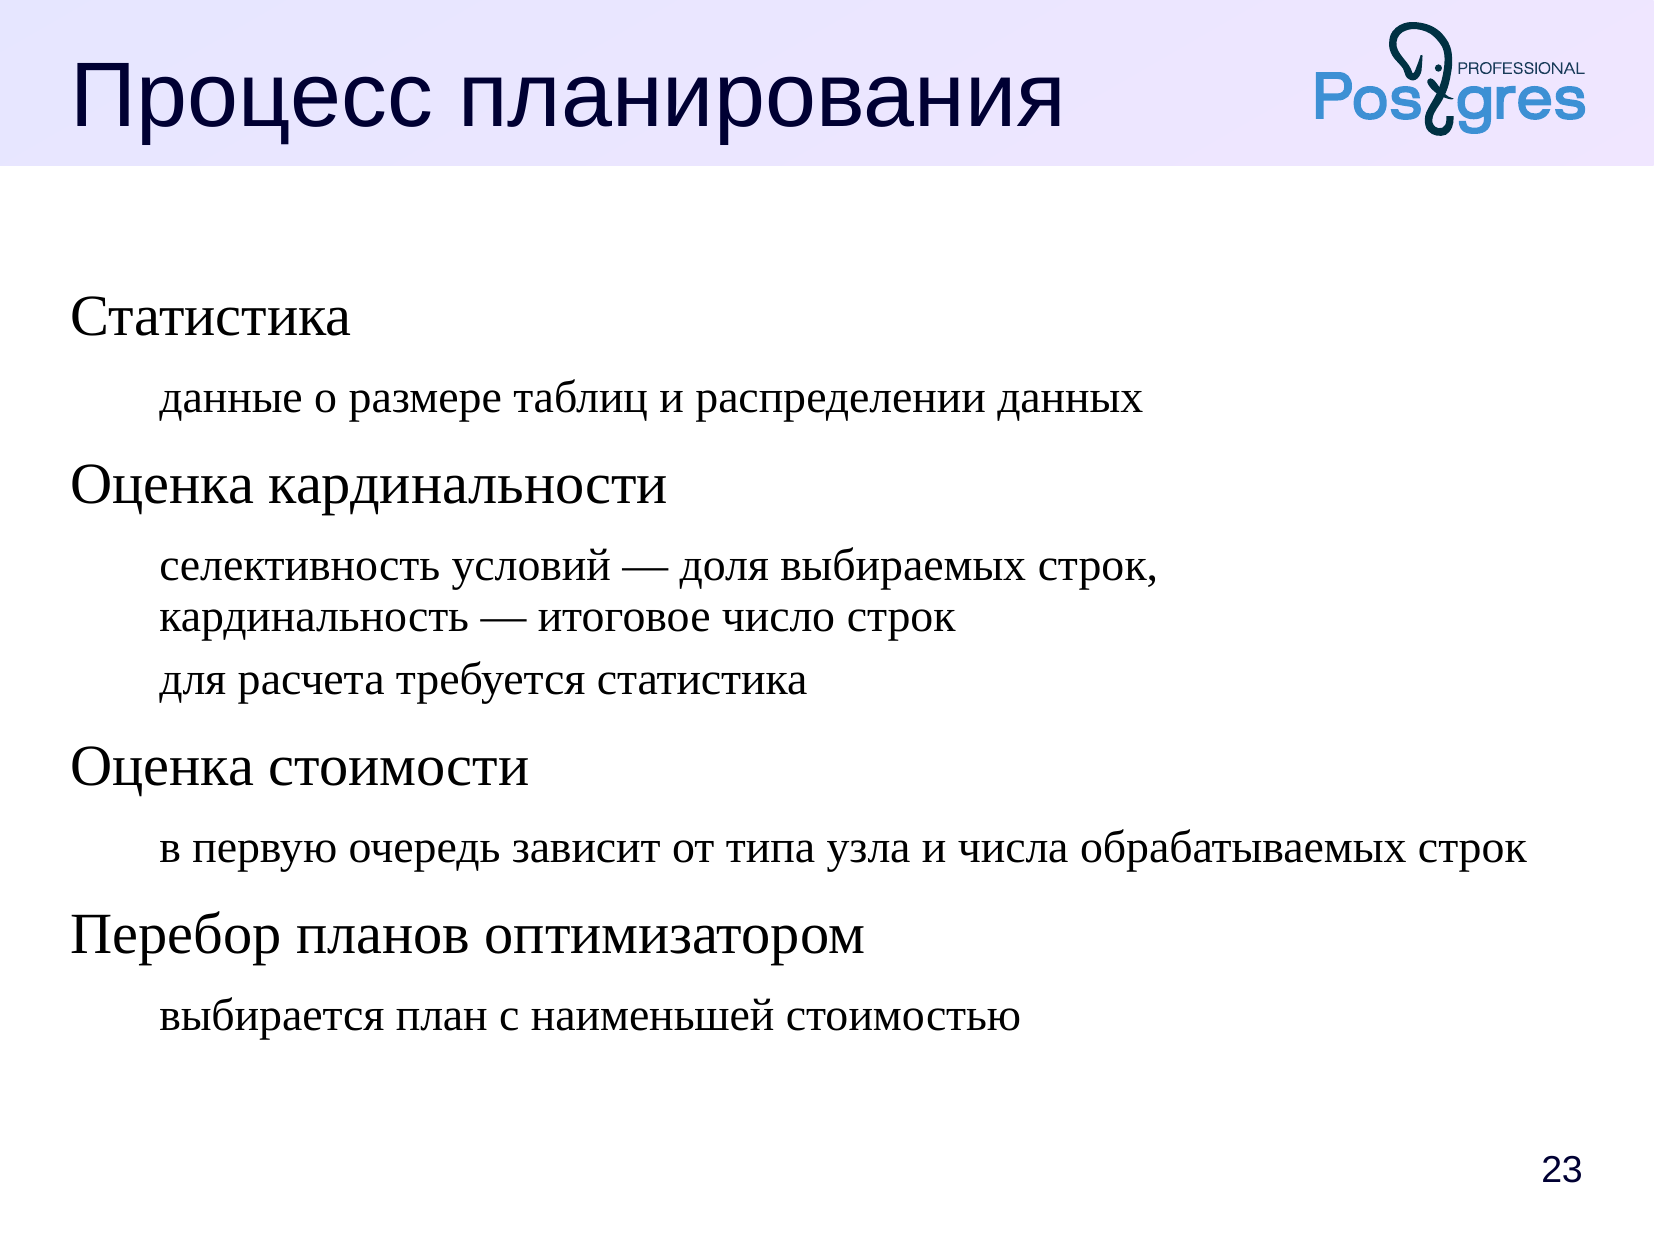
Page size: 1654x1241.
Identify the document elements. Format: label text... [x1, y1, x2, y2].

title Процесс планирования [70, 43, 1241, 147]
list Статистика данные о размере таблиц и распределении данных Оценка кардинальности селективность условий — доля выбираемых строк, кардинальность — итоговое число строк для расчета требуется статистика Оценка стоимости в первую очередь зависит от типа узла и числа обрабатываемых строк Перебор планов оптимизатором выбирается план с наименьшей стоимостью [70, 283, 1583, 1141]
